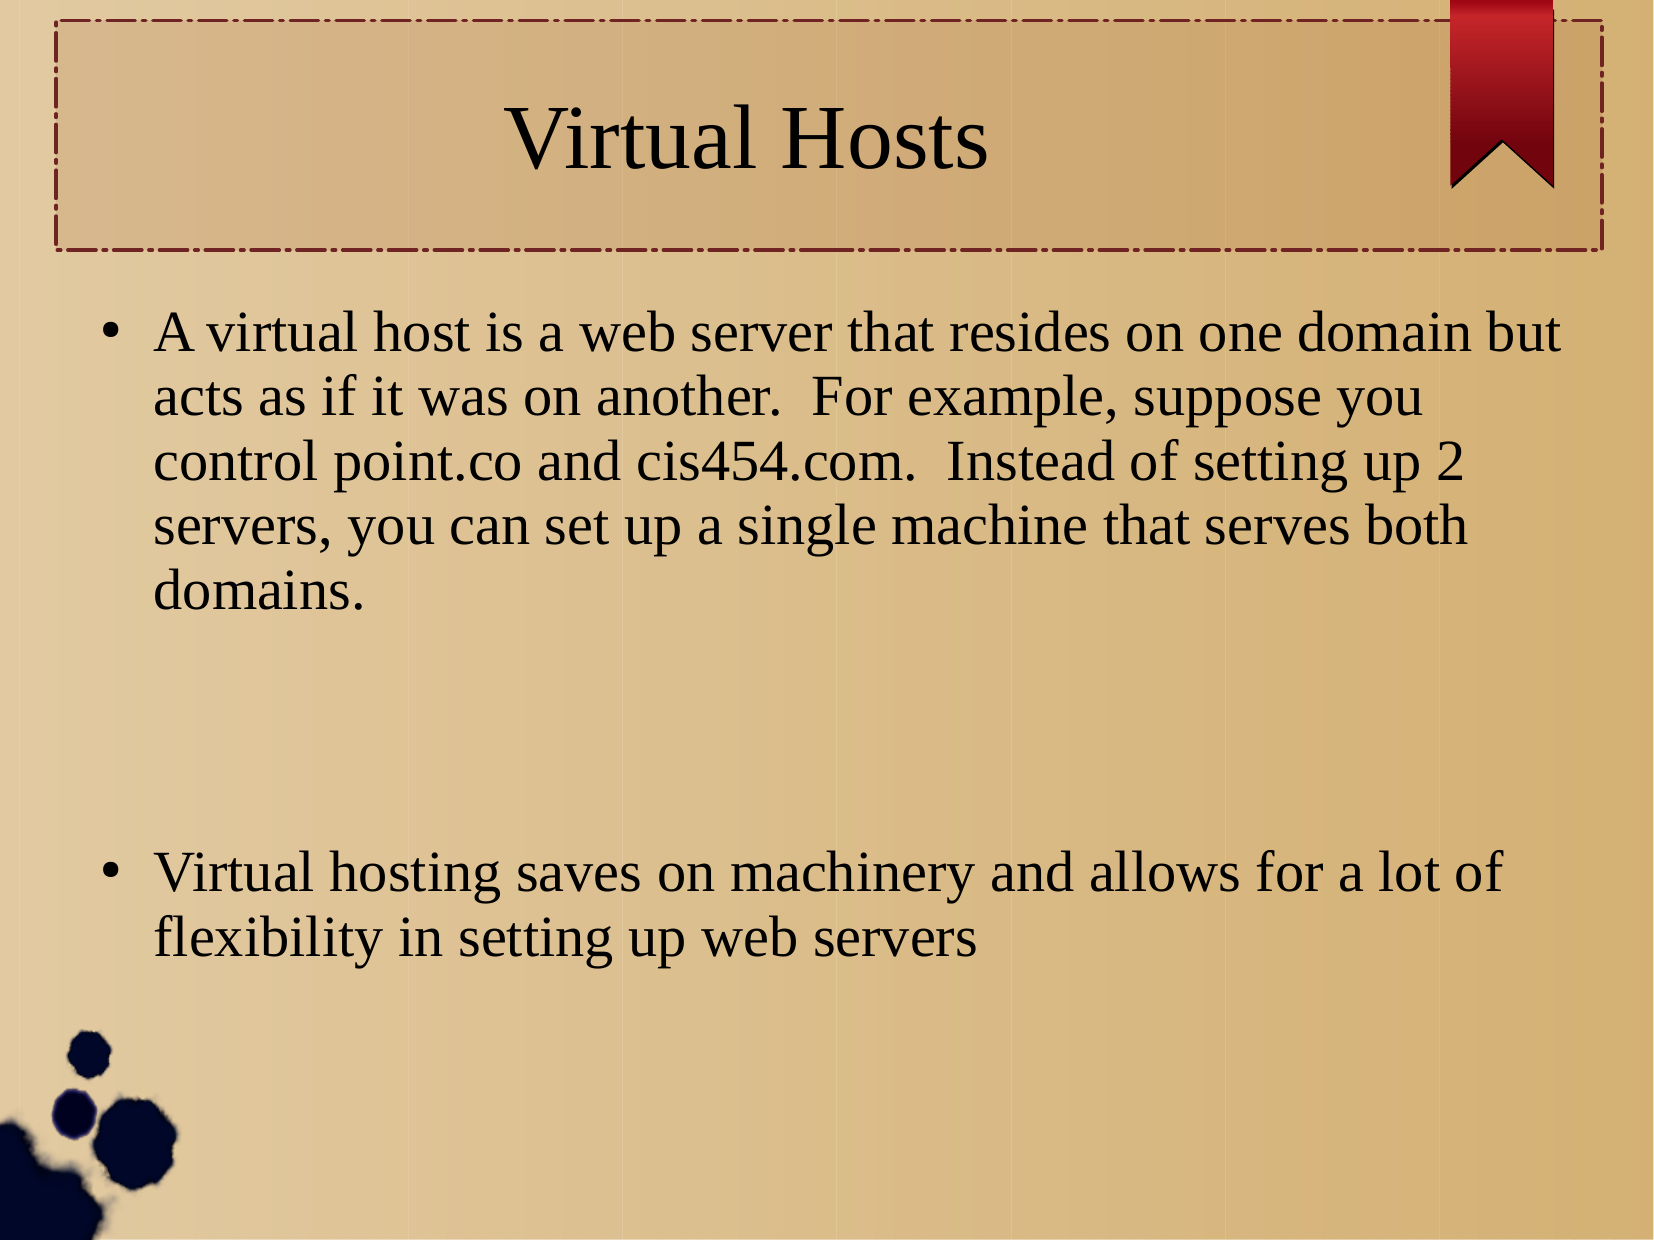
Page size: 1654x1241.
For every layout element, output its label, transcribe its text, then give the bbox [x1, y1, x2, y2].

title Virtual Hosts [82, 47, 1412, 229]
list A virtual host is a web server that resides on one domain but acts as if it was on another. For example, suppose you control point.co and cis454.com. Instead of setting up 2 servers, you can set up a single machine that serves both domains. Virtual hosting saves on machinery and allows for a lot of flexibility in setting up web servers [82, 299, 1571, 1019]
